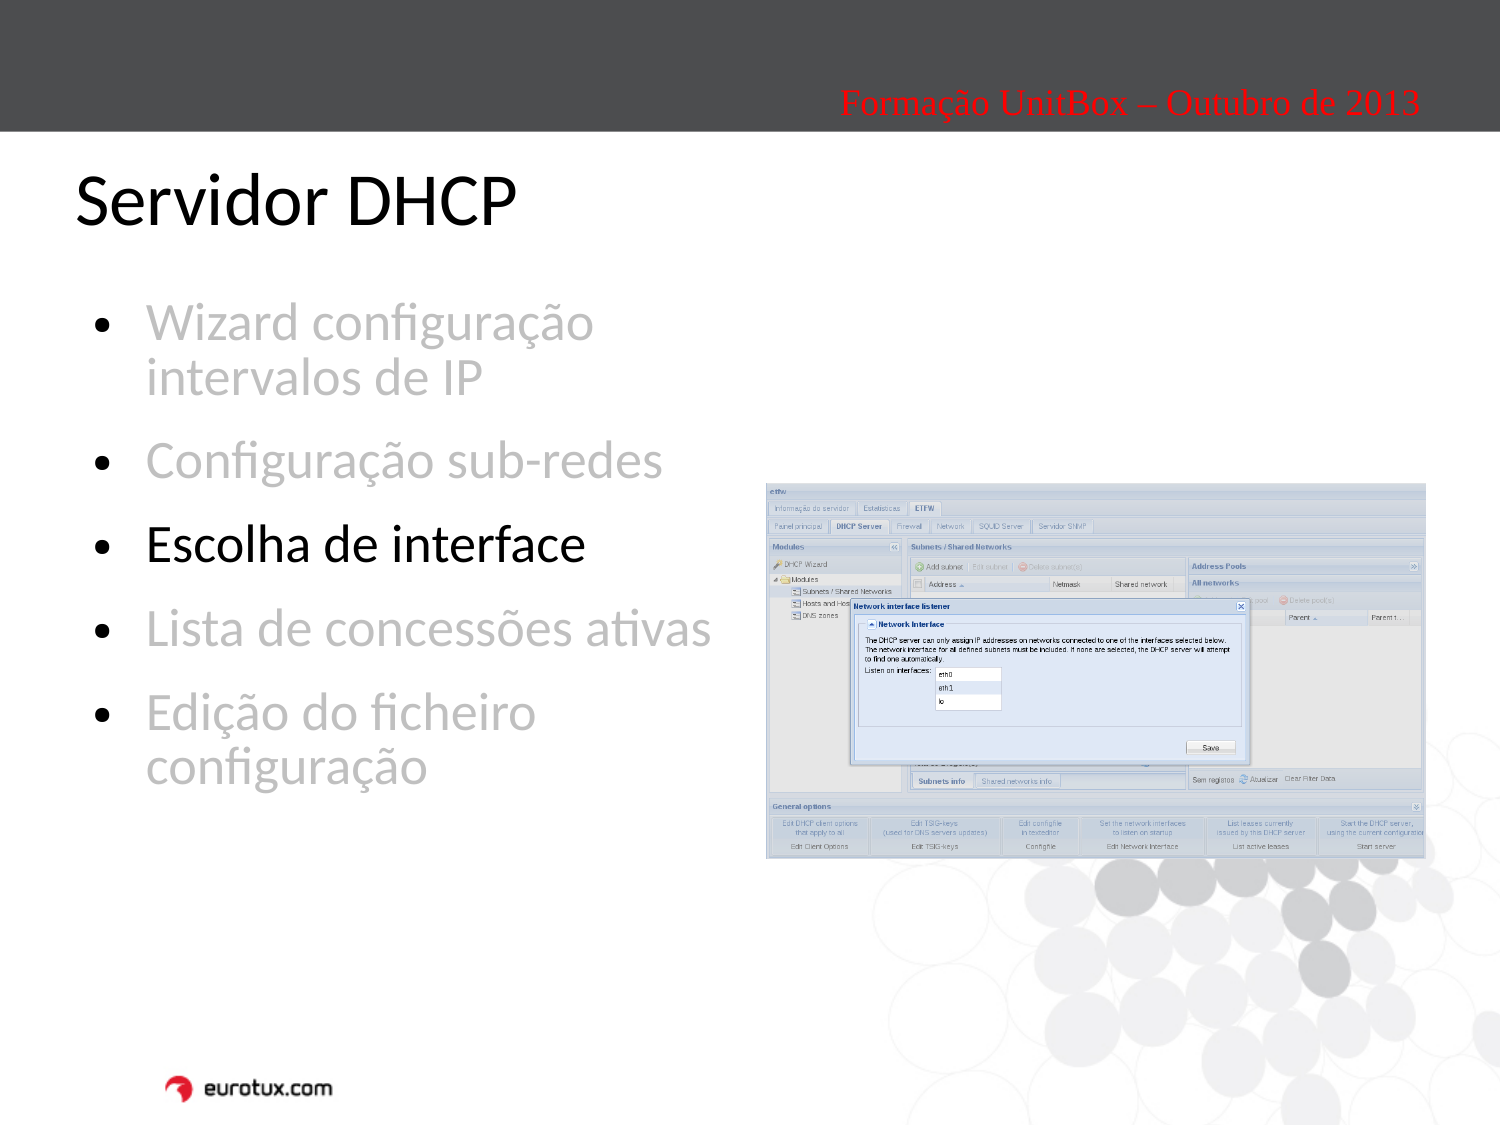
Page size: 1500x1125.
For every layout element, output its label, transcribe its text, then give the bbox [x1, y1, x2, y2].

picture [0, 0, 1500, 1125]
title Servidor DHCP [75, 112, 1425, 301]
list Wizard configuração intervalos de IP Configuração sub-redes Escolha de interface Lista de concessões ativas Edição do ficheiro configuração [75, 299, 734, 1043]
